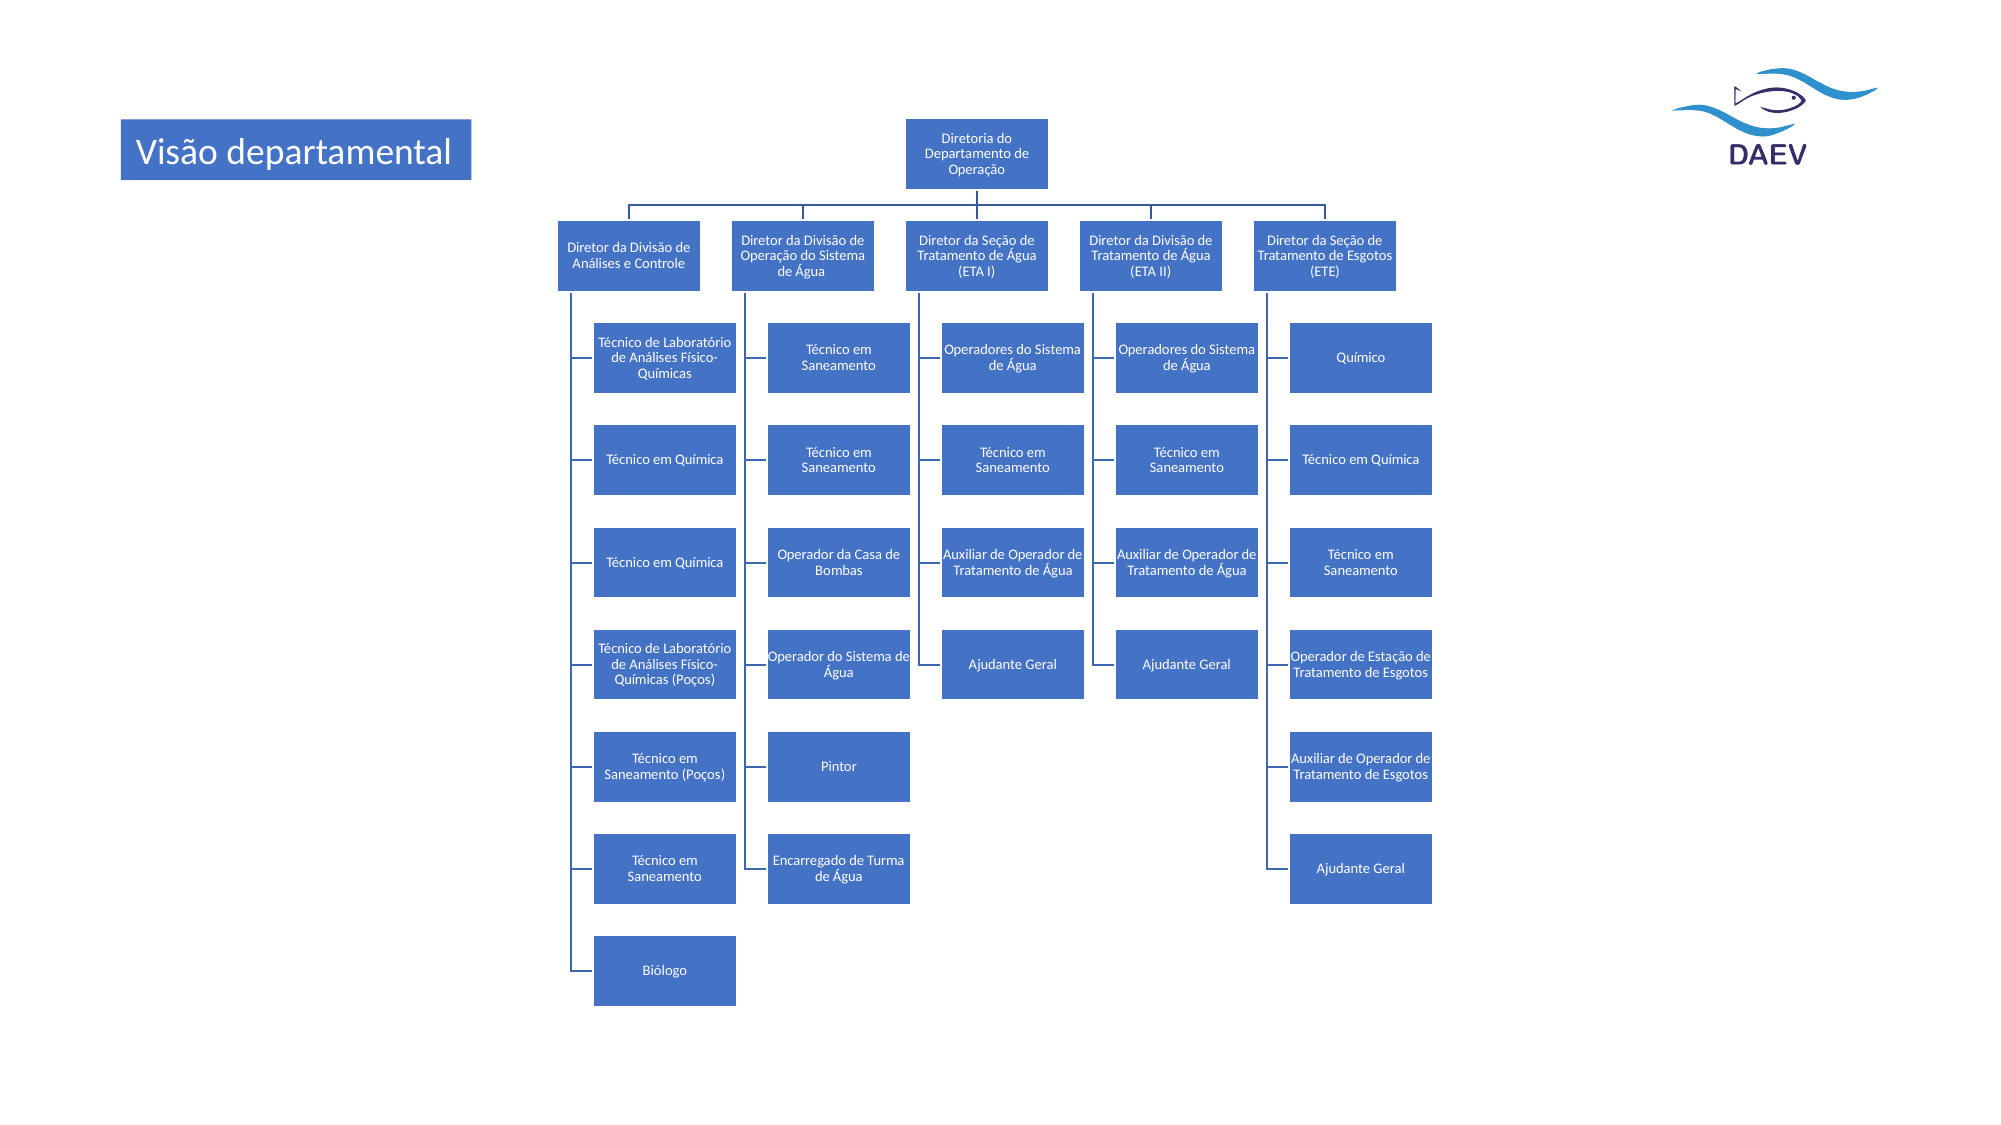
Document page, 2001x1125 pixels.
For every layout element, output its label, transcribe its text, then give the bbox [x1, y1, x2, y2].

text_box Técnico em Saneamento [592, 832, 737, 905]
text_box Diretor da Seção de Tratamento de Esgotos (ETE) [1252, 220, 1397, 293]
text_box Técnico em Química [592, 424, 737, 497]
text_box Diretor da Divisão de Tratamento de Água (ETA II) [1078, 220, 1223, 293]
text_box Diretor da Seção de Tratamento de Água (ETA I) [905, 220, 1049, 293]
text_box Operadores do Sistema de Água [1114, 322, 1259, 395]
text_box Operador de Estação de Tratamento de Esgotos [1288, 628, 1433, 701]
text_box Operador da Casa de Bombas [766, 526, 911, 599]
text_box Técnico em Saneamento (Poços) [592, 730, 737, 803]
text_box Auxiliar de Operador de Tratamento de Água [940, 526, 1085, 599]
text_box Ajudante Geral [1288, 832, 1433, 905]
text_box Técnico em Química [592, 526, 737, 599]
text_box Técnico em Saneamento [766, 322, 911, 395]
text_box Diretor da Divisão de Operação do Sistema de Água [730, 220, 875, 293]
text_box Técnico de Laboratório de Análises Físico-Químicas [592, 322, 737, 395]
text_box Auxiliar de Operador de Tratamento de Esgotos [1288, 730, 1433, 803]
text_box Pintor [766, 730, 911, 803]
text_box Ajudante Geral [940, 628, 1085, 701]
text_box Ajudante Geral [1114, 628, 1259, 701]
text_box Biólogo [592, 934, 737, 1007]
text_box Diretor da Divisão de Análises e Controle [557, 220, 701, 293]
text_box Técnico em Saneamento [940, 424, 1085, 497]
text_box Operador do Sistema de Água [766, 628, 911, 701]
text_box Auxiliar de Operador de Tratamento de Água [1114, 526, 1259, 599]
text_box Técnico em Saneamento [766, 424, 911, 497]
text_box Encarregado de Turma de Água [766, 832, 911, 905]
text_box Técnico em Química [1288, 424, 1433, 497]
text_box Técnico em Saneamento [1114, 424, 1259, 497]
picture [1670, 68, 1879, 165]
text_box Químico [1288, 322, 1433, 395]
text_box Operadores do Sistema de Água [940, 322, 1085, 395]
text_box Técnico em Saneamento [1288, 526, 1433, 599]
text_box Diretoria do Departamento de Operação [905, 118, 1049, 191]
text_box Visão departamental [120, 119, 472, 180]
text_box Técnico de Laboratório de Análises Físico-Químicas (Poços) [592, 628, 737, 701]
